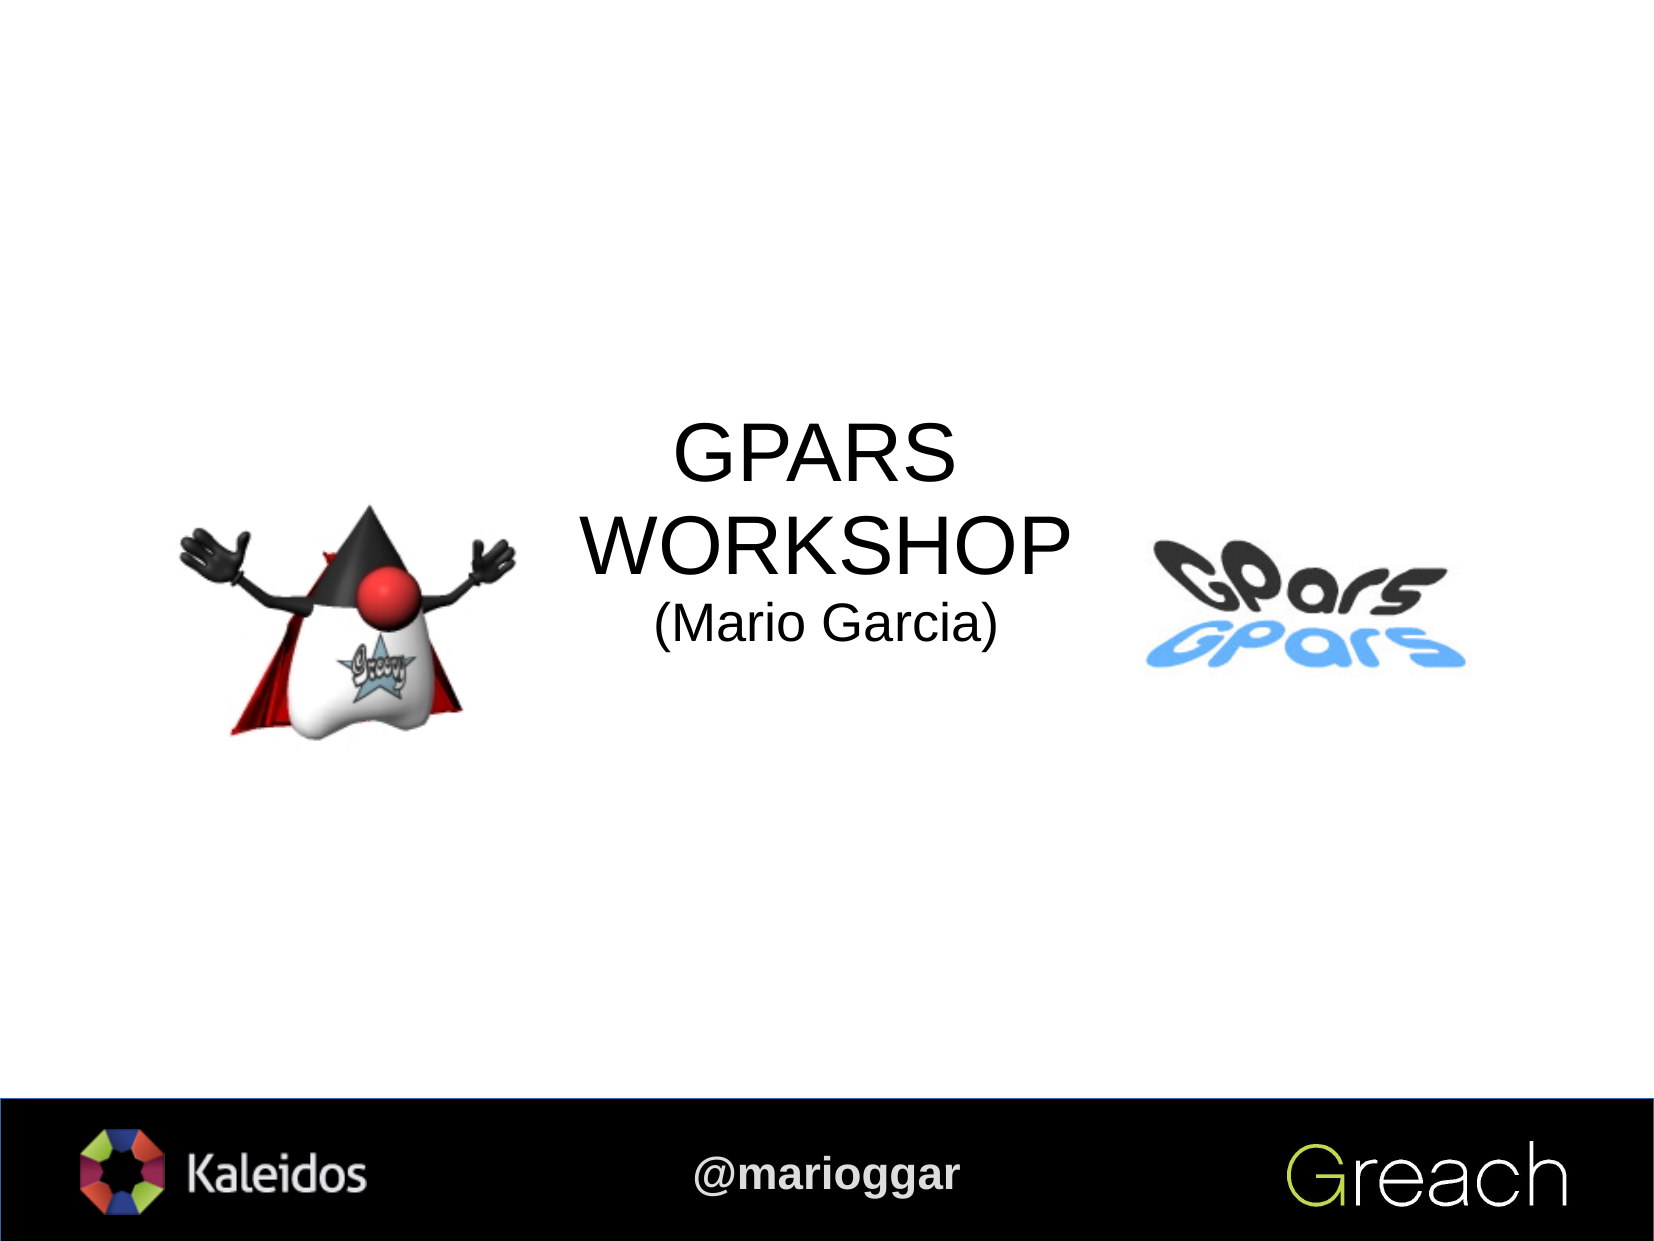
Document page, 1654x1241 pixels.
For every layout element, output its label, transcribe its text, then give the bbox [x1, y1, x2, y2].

picture [80, 1129, 367, 1215]
picture [1287, 1141, 1571, 1216]
subtitle GPARS WORKSHOP (Mario Garcia) [82, 49, 1571, 1010]
